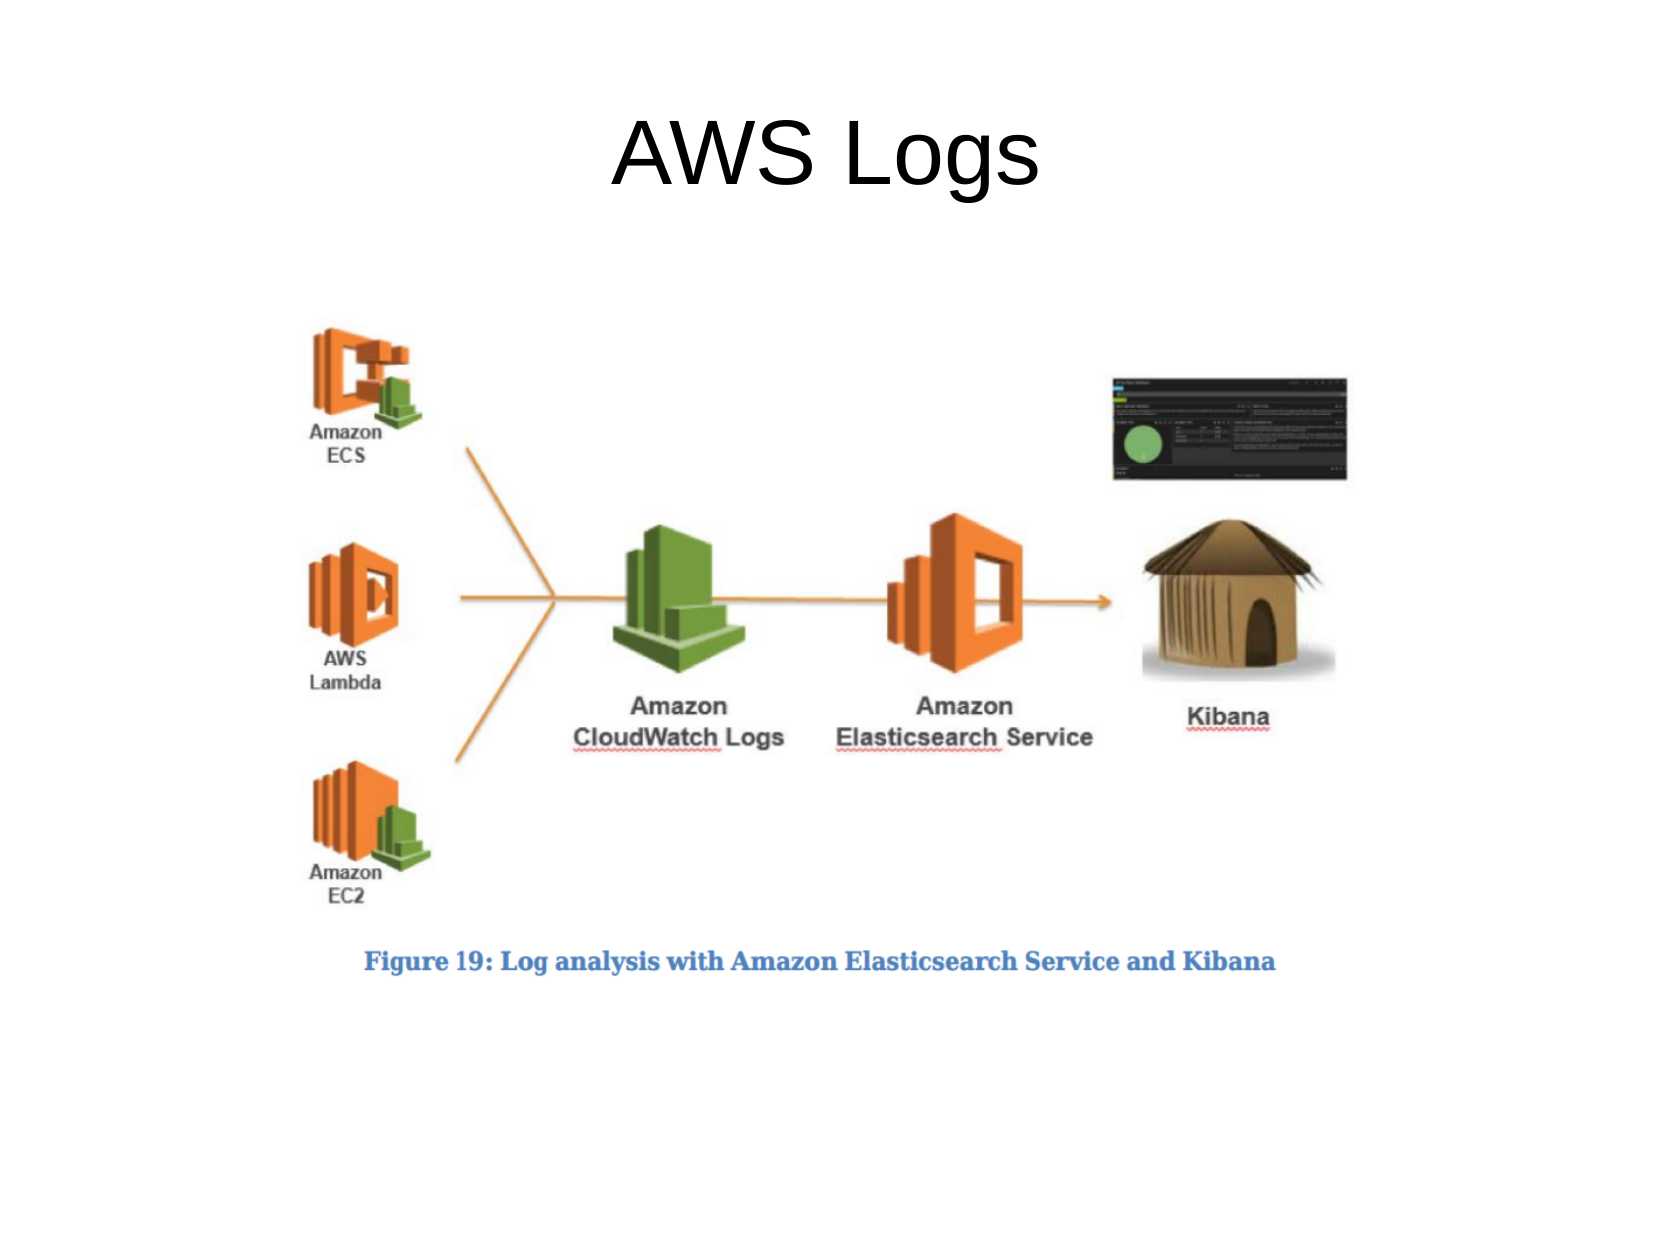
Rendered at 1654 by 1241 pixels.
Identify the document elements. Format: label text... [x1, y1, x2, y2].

title AWS Logs [82, 49, 1571, 257]
picture [260, 290, 1393, 1010]
